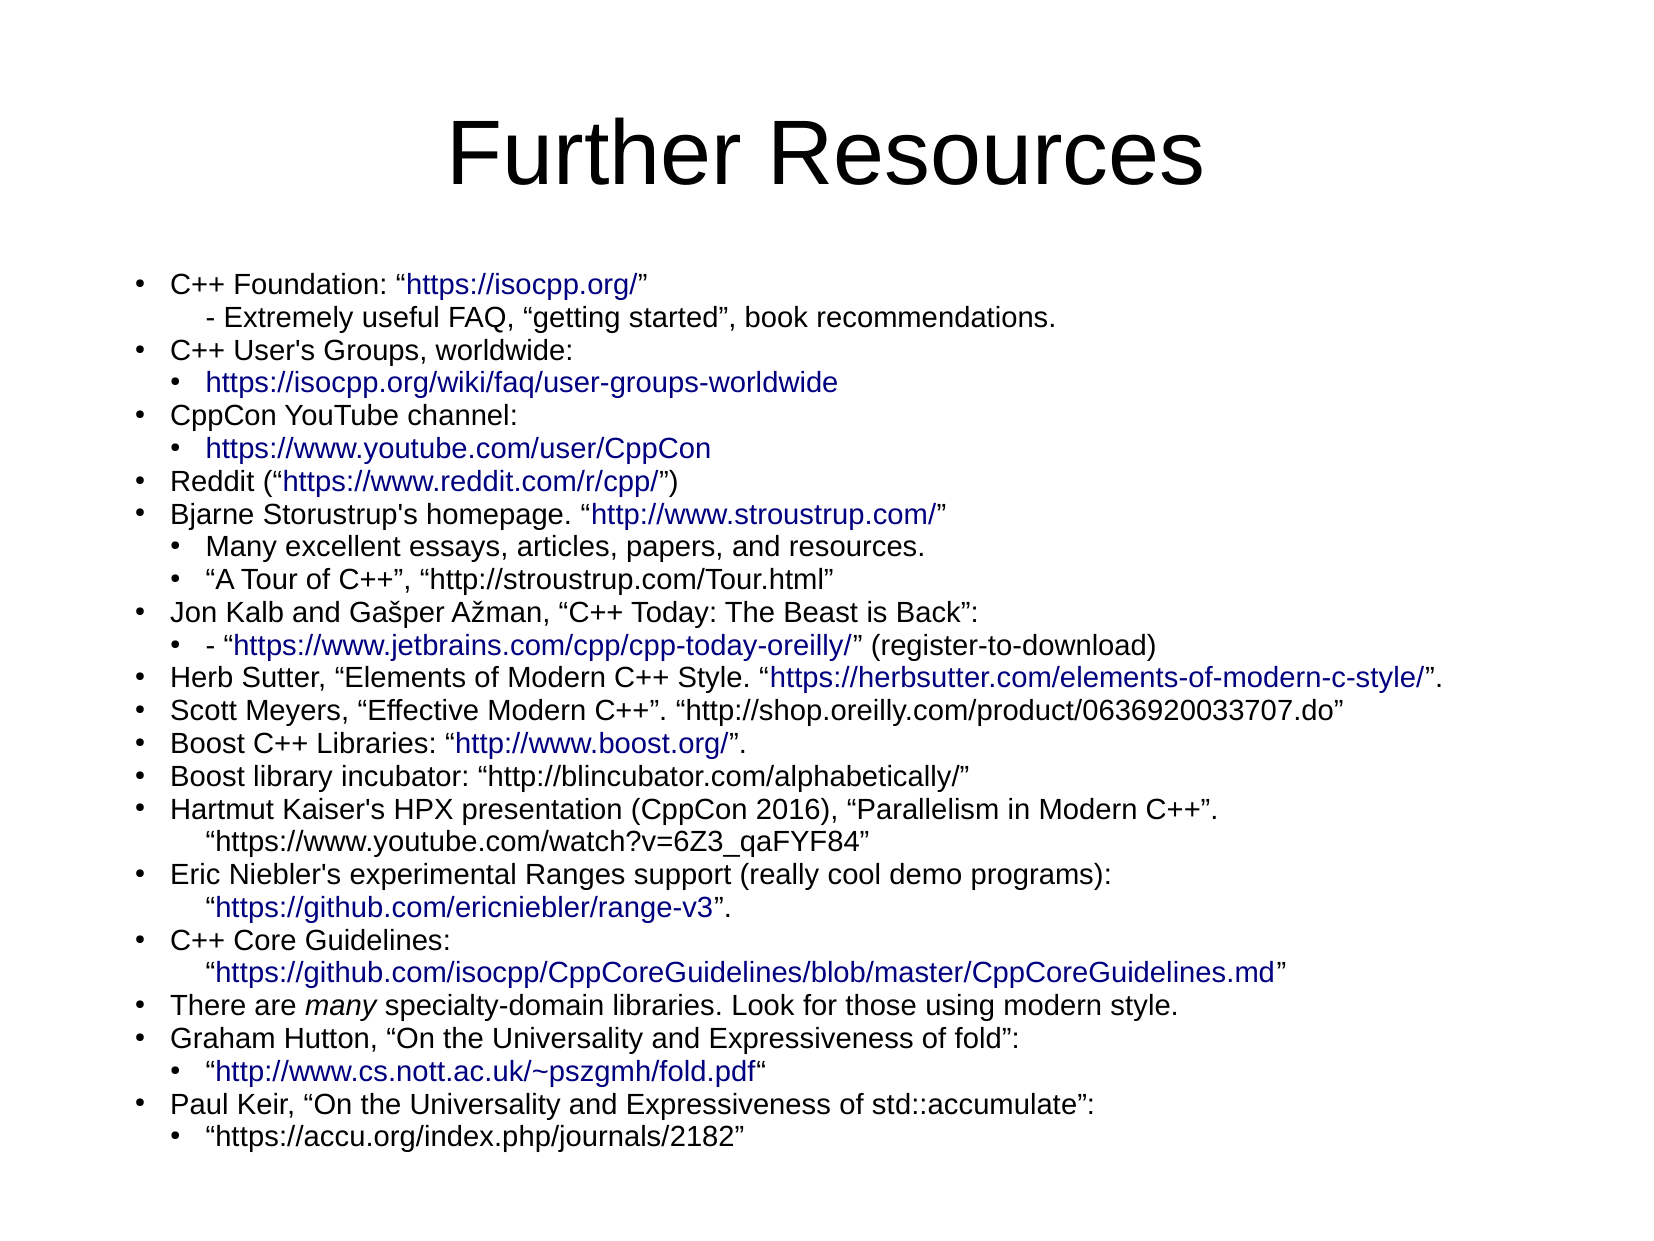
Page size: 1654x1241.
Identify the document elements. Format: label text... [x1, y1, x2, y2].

title Further Resources [82, 49, 1571, 257]
text_box C++ Foundation: “https://isocpp.org/” - Extremely useful FAQ, “getting started”, book recommendations. C++ User's Groups, worldwide: https://isocpp.org/wiki/faq/user-groups-worldwide CppCon YouTube channel: https://www.youtube.com/user/CppCon Reddit (“https://www.reddit.com/r/cpp/”) Bjarne Storustrup's homepage. “http://www.stroustrup.com/” Many excellent essays, articles, papers, and resources. “A Tour of C++”, “http://stroustrup.com/Tour.html” Jon Kalb and Gašper Ažman, “C++ Today: The Beast is Back”: - “https://www.jetbrains.com/cpp/cpp-today-oreilly/” (register-to-download) Herb Sutter, “Elements of Modern C++ Style. “https://herbsutter.com/elements-of-modern-c-style/”. Scott Meyers, “Effective Modern C++”. “http://shop.oreilly.com/product/0636920033707.do” Boost C++ Libraries: “http://www.boost.org/”. Boost library incubator: “http://blincubator.com/alphabetically/” Hartmut Kaiser's HPX presentation (CppCon 2016), “Parallelism in Modern C++”. “https://www.youtube.com/watch?v=6Z3_qaFYF84” Eric Niebler's experimental Ranges support (really cool demo programs): “https://github.com/ericniebler/range-v3”. C++ Core Guidelines: “https://github.com/isocpp/CppCoreGuidelines/blob/master/CppCoreGuidelines.md” There are many specialty-domain libraries. Look for those using modern style. Graham Hutton, “On the Universality and Expressiveness of fold”: “http://www.cs.nott.ac.uk/~pszgmh/fold.pdf“ Paul Keir, “On the Universality and Expressiveness of std::accumulate”: “https://accu.org/index.php/journals/2182” [120, 228, 1459, 1161]
